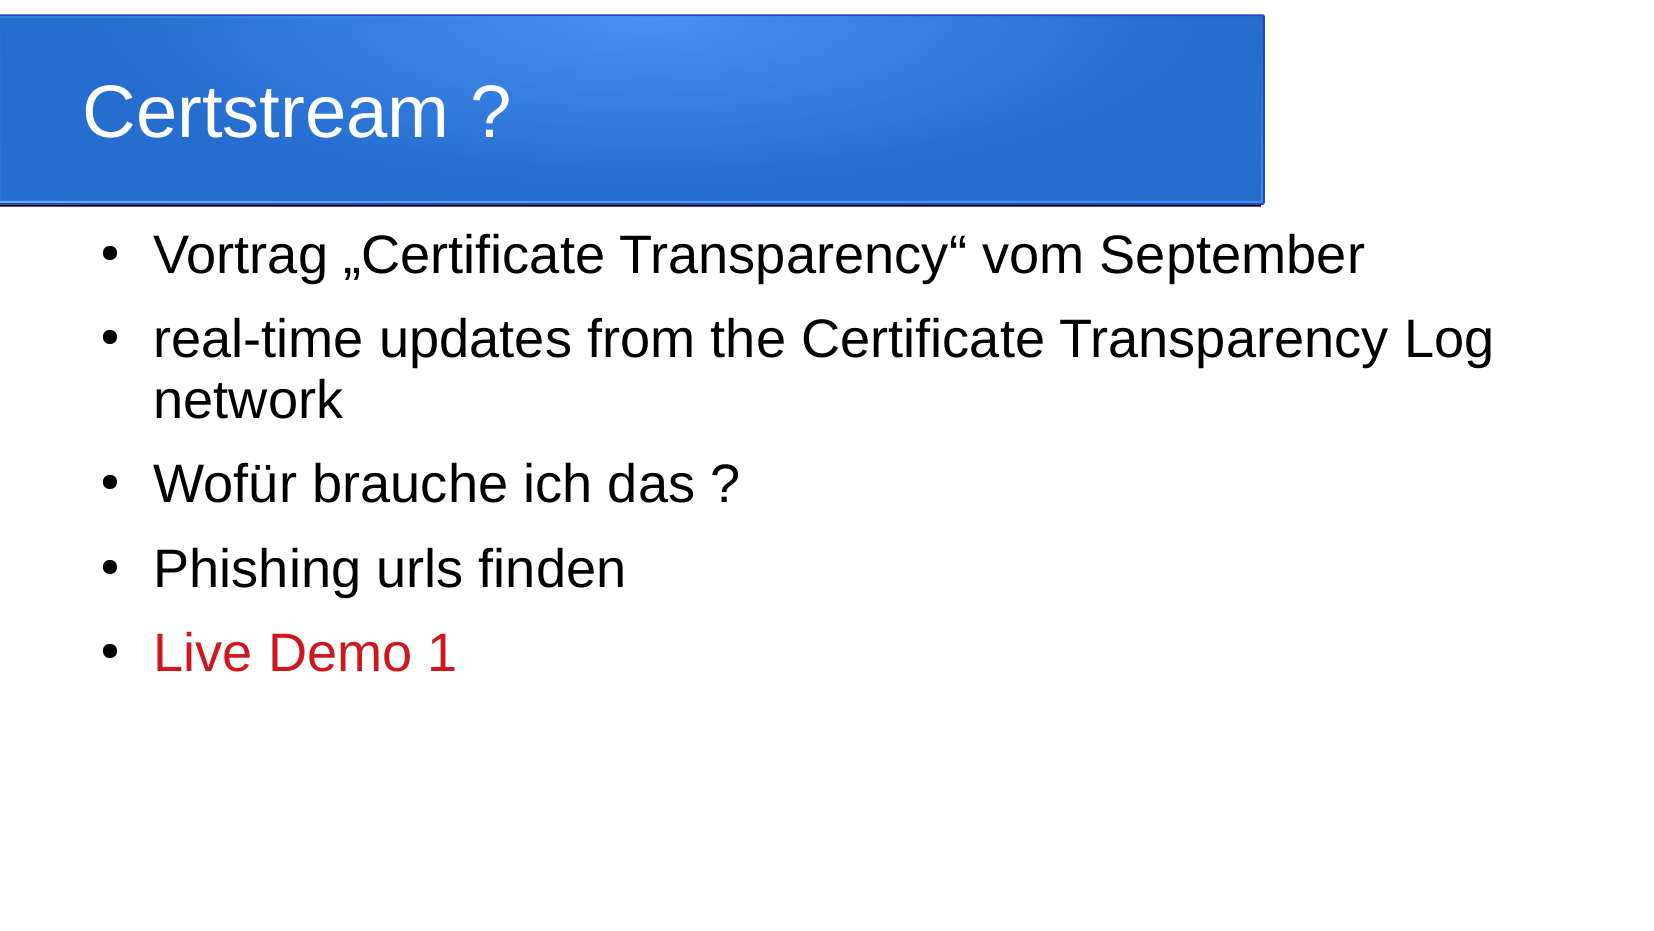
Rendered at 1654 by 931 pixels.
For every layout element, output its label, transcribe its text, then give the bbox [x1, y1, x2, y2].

list Vortrag „Certificate Transparency“ vom September real-time updates from the Certificate Transparency Log network Wofür brauche ich das ? Phishing urls finden Live Demo 1 [82, 224, 1571, 764]
title Certstream ? [82, 35, 1235, 189]
